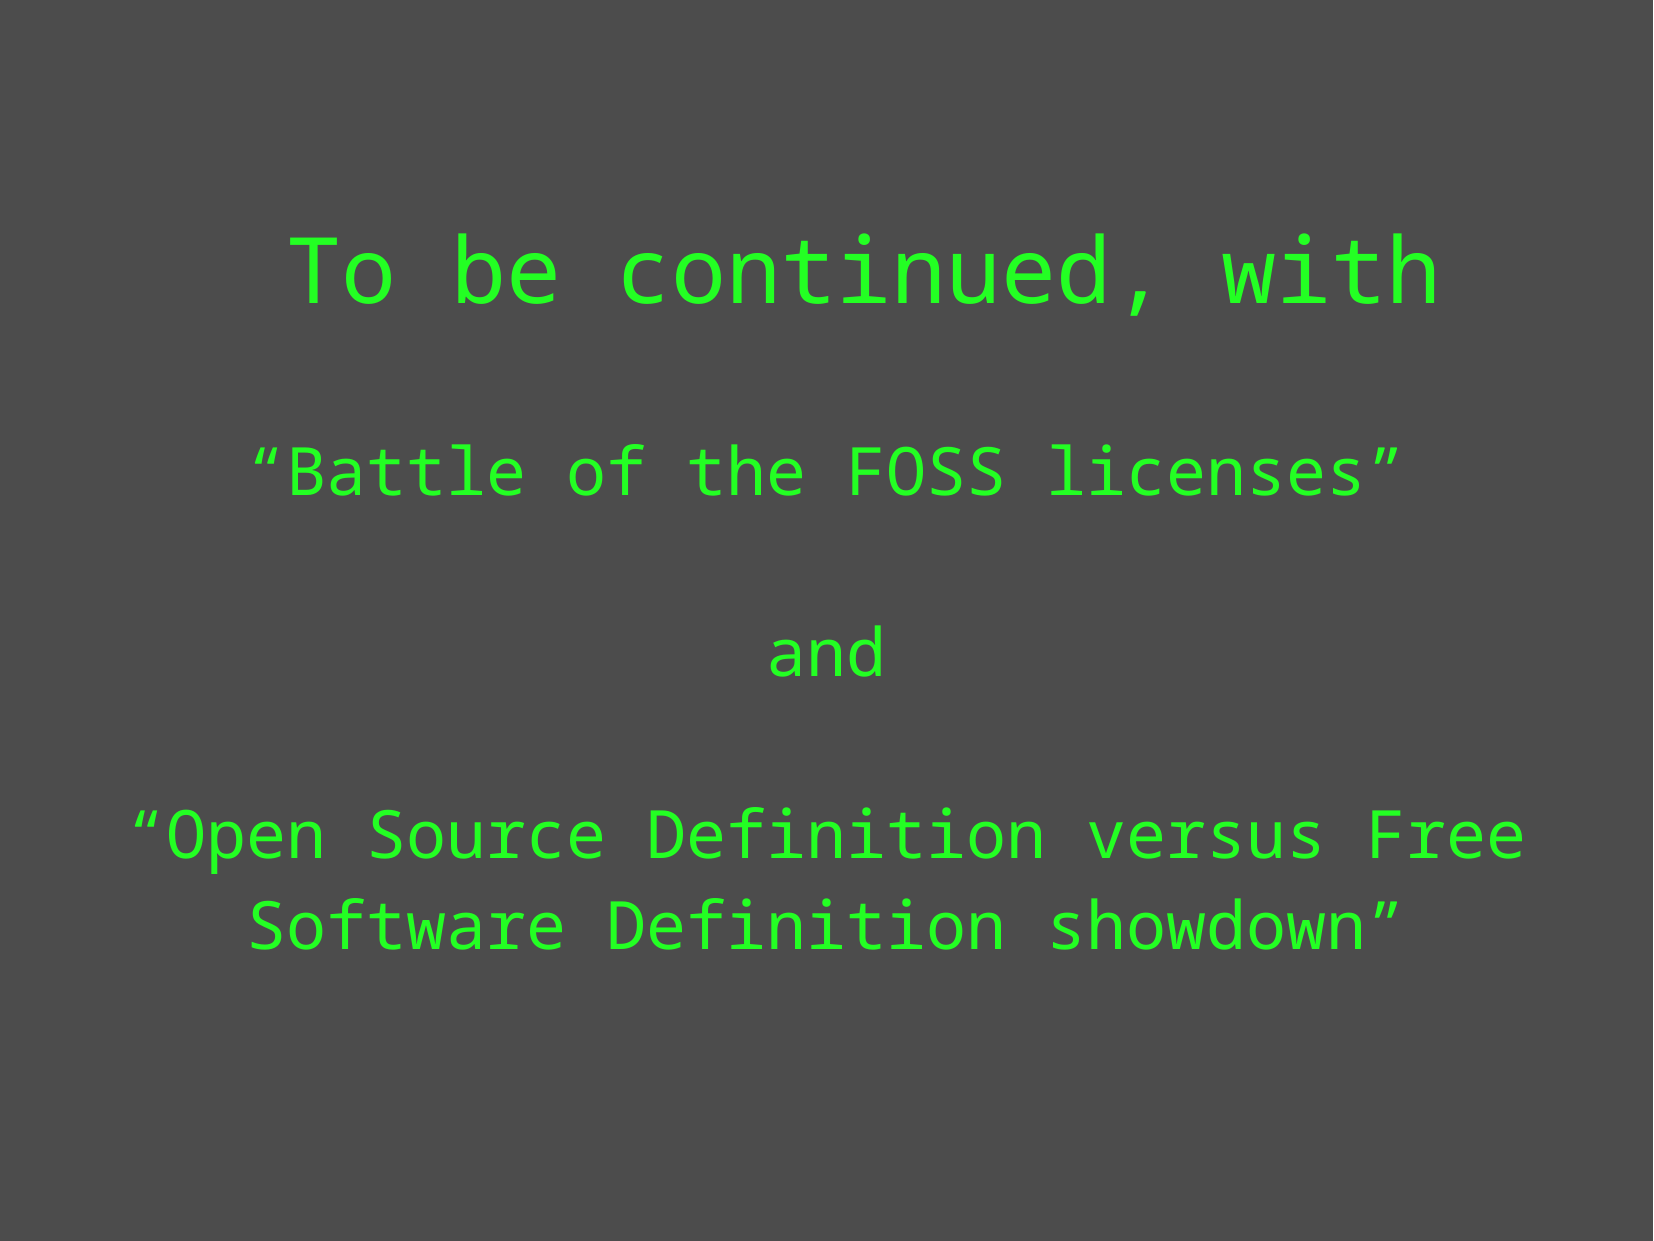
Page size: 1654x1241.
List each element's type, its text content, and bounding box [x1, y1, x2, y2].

subtitle “Battle of the FOSS licenses” and “Open Source Definition versus Free Software Definition showdown” [82, 285, 1571, 1108]
title To be continued, with [120, 165, 1608, 373]
